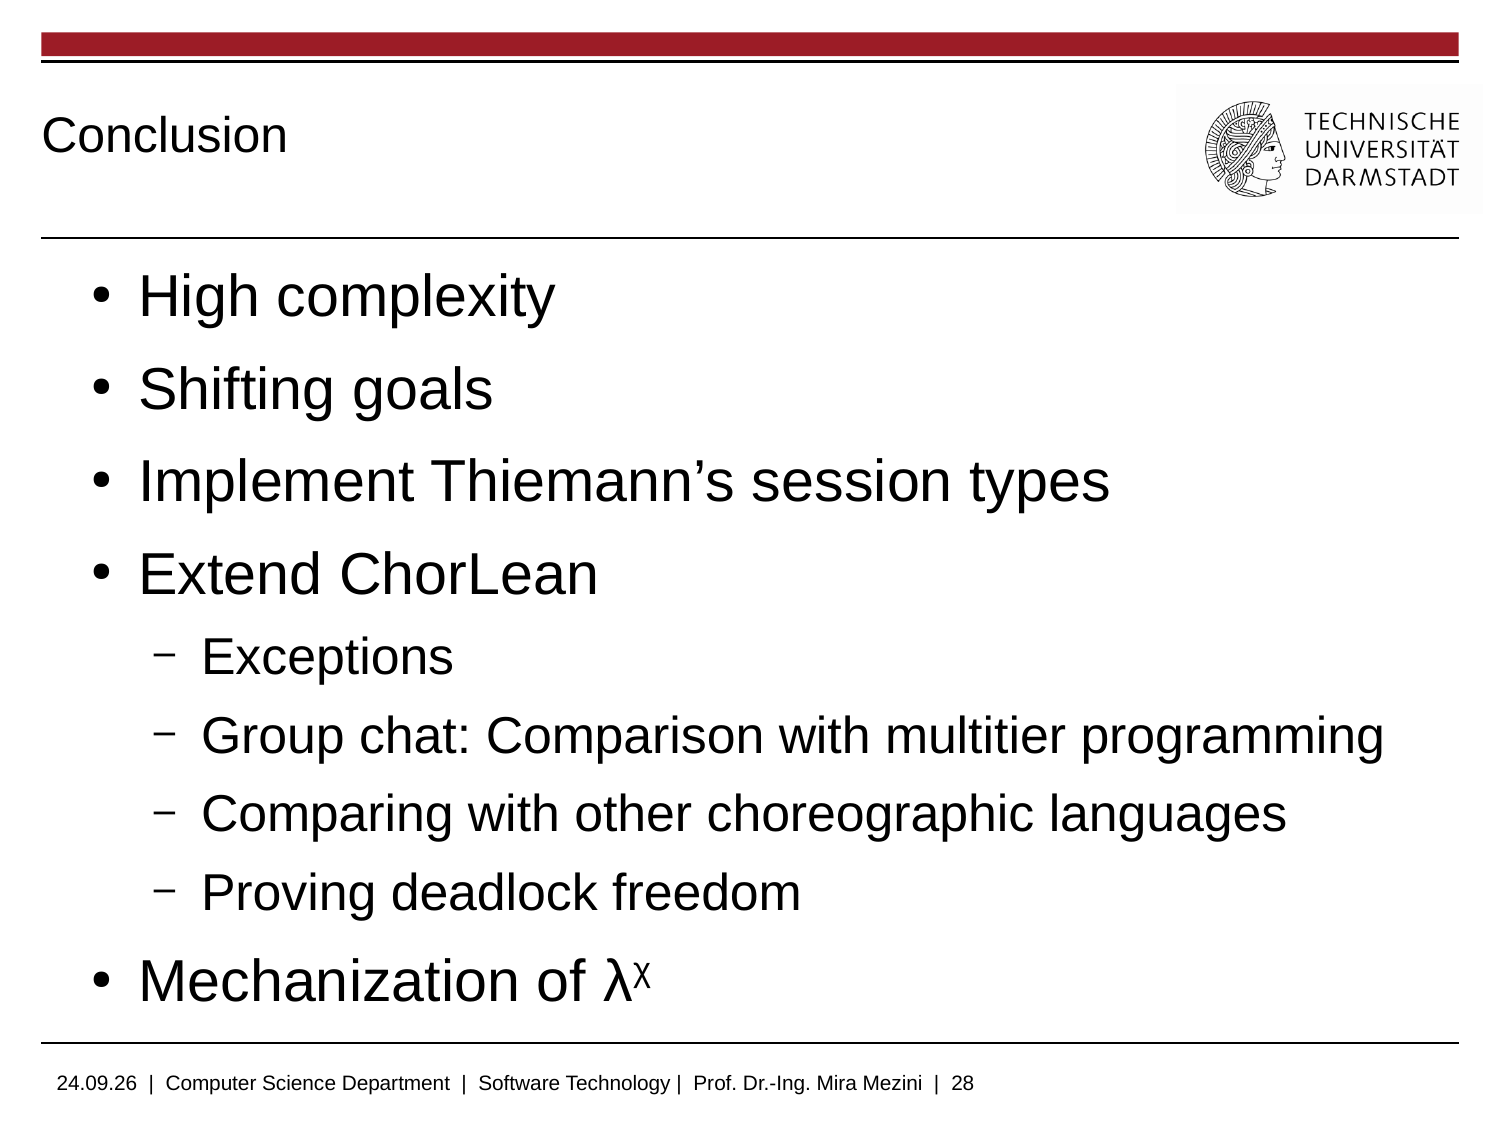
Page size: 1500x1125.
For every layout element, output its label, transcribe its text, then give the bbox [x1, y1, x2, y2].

list High complexity Shifting goals Implement Thiemann’s session types Extend ChorLean Exceptions Group chat: Comparison with multitier programming Comparing with other choreographic languages Proving deadlock freedom Mechanization of λχ [75, 263, 1425, 1028]
title Conclusion [41, 60, 1131, 211]
